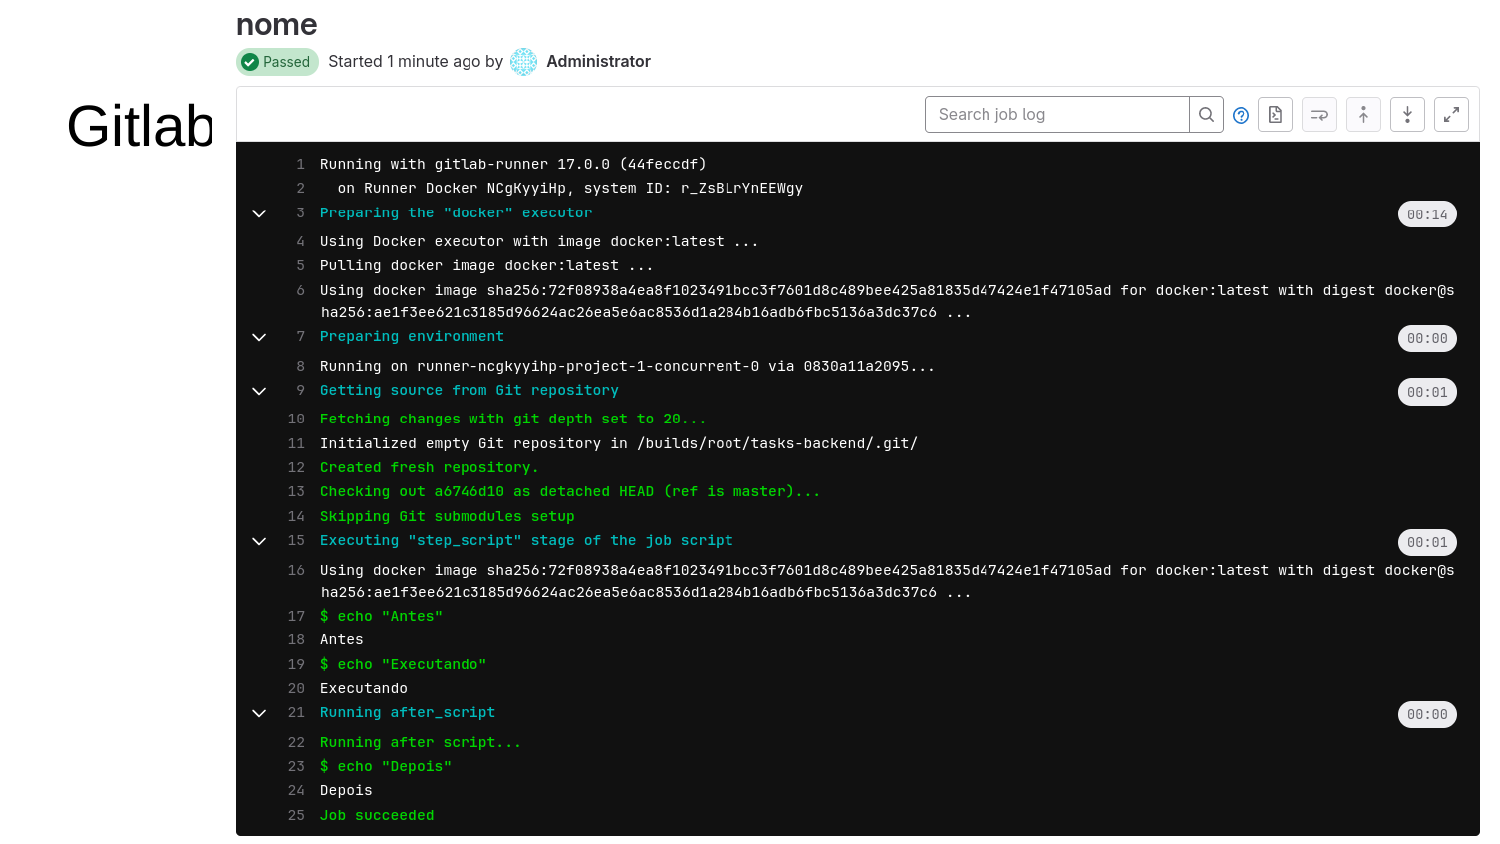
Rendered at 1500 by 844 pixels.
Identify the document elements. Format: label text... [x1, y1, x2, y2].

title Gitlab [51, 72, 212, 167]
picture [212, 0, 1500, 844]
